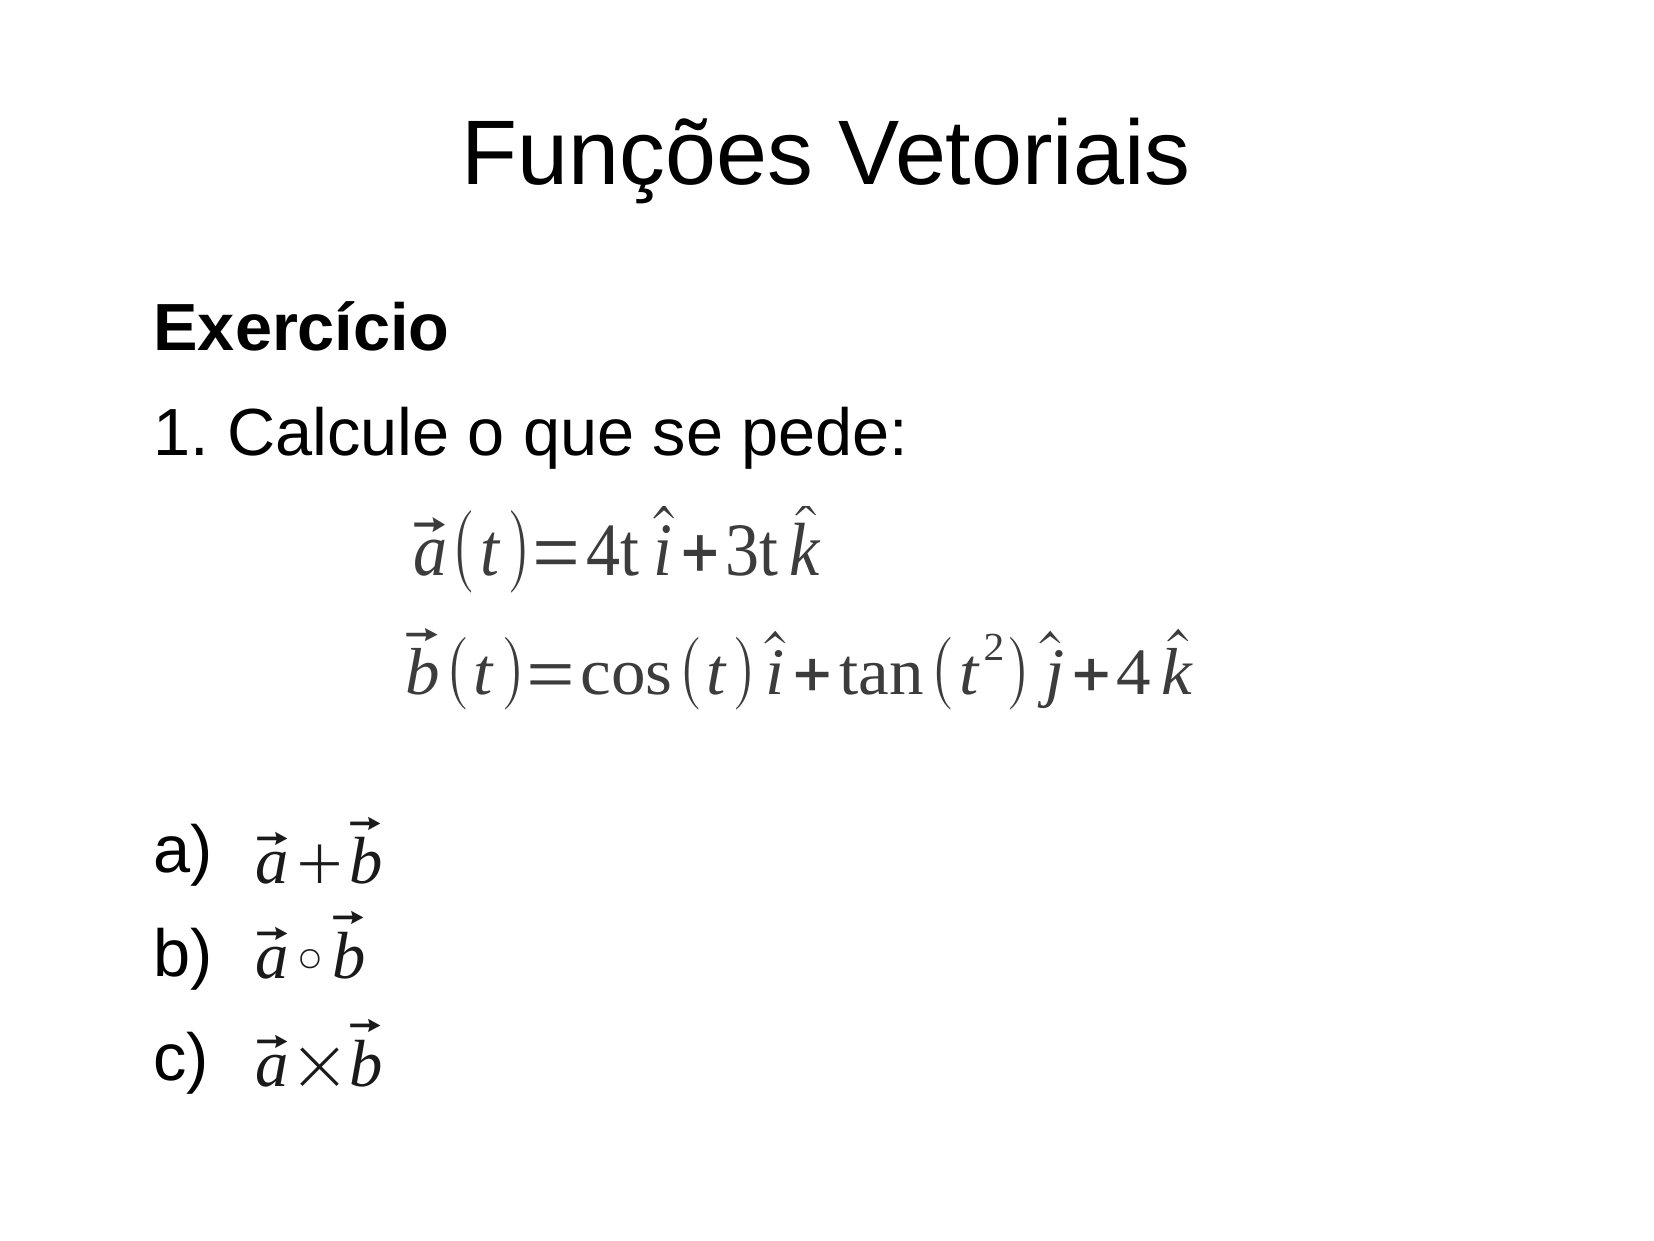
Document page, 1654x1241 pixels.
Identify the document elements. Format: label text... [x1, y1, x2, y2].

chart [405, 506, 831, 597]
list Exercício 1. Calcule o que se pede: a) b) c) [82, 290, 1571, 1199]
chart [248, 813, 389, 898]
chart [248, 1015, 389, 1100]
chart [248, 907, 372, 993]
chart [397, 624, 1204, 714]
title Funções Vetoriais [82, 49, 1571, 257]
